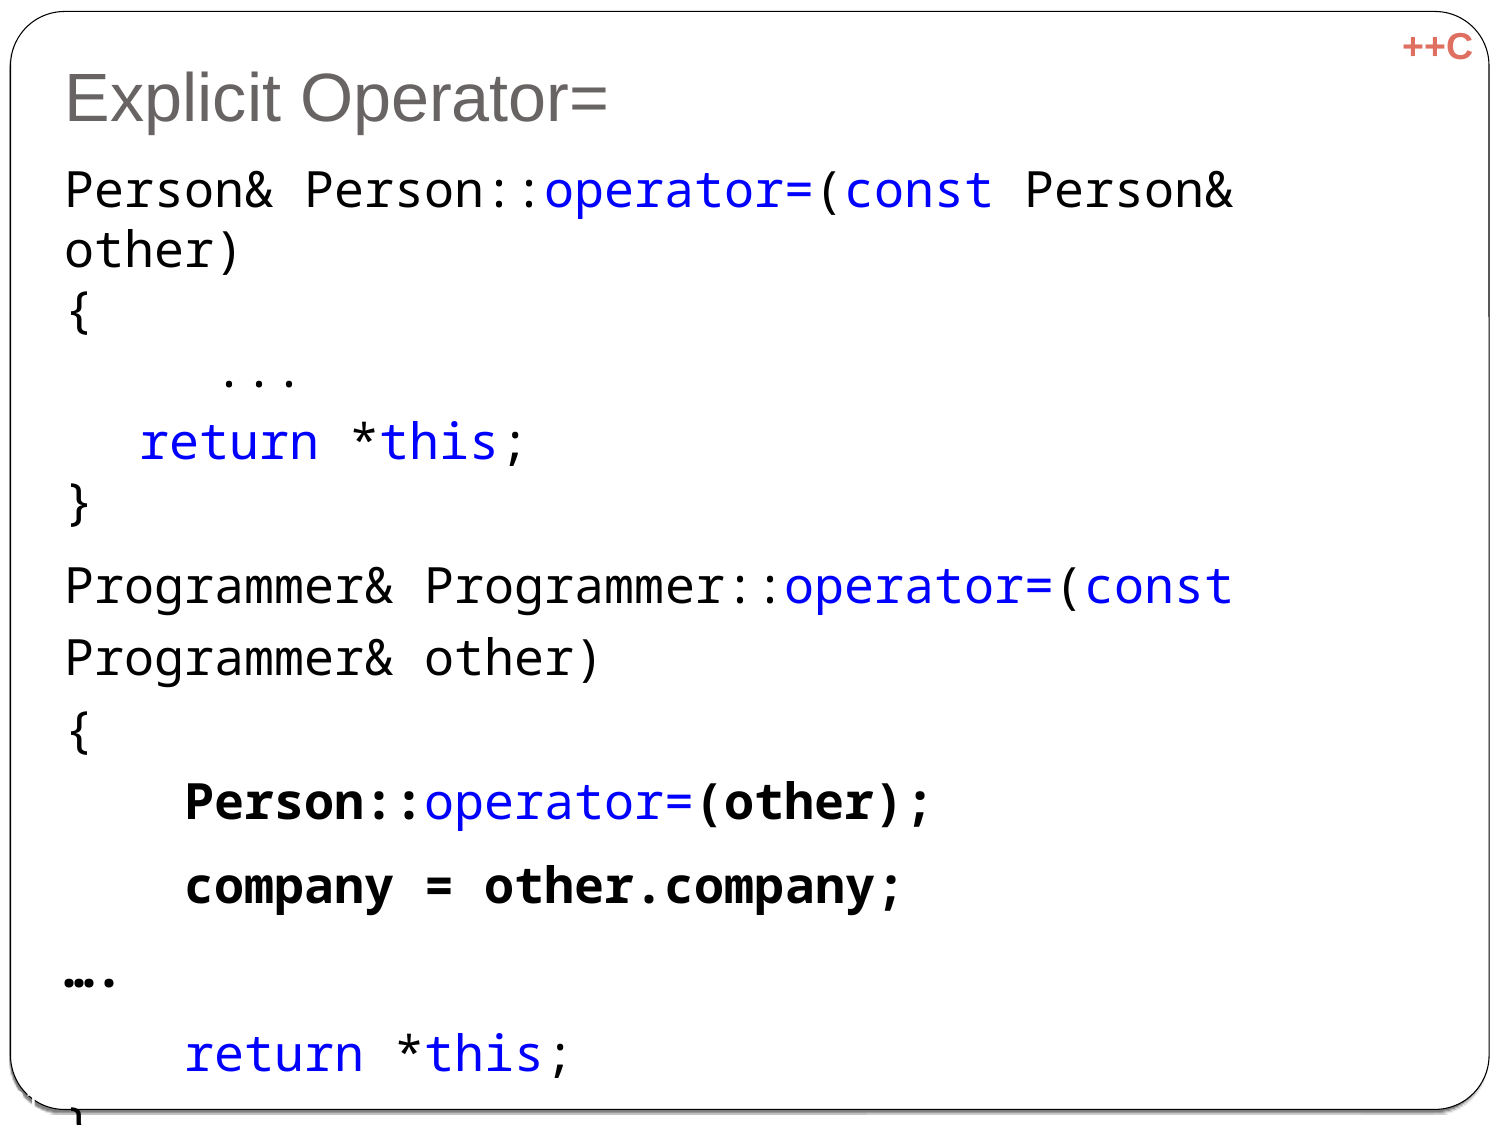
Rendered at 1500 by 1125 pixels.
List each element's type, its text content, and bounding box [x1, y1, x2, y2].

slide_number <number> [0, 1074, 50, 1125]
title Explicit Operator= [50, 45, 1450, 149]
list Person& Person::operator=(const Person& other) { ... return *this; } Programmer& Programmer::operator=(const Programmer& other) { Person::operator=(other); company = other.company; …. return *this; } [50, 149, 1450, 1088]
